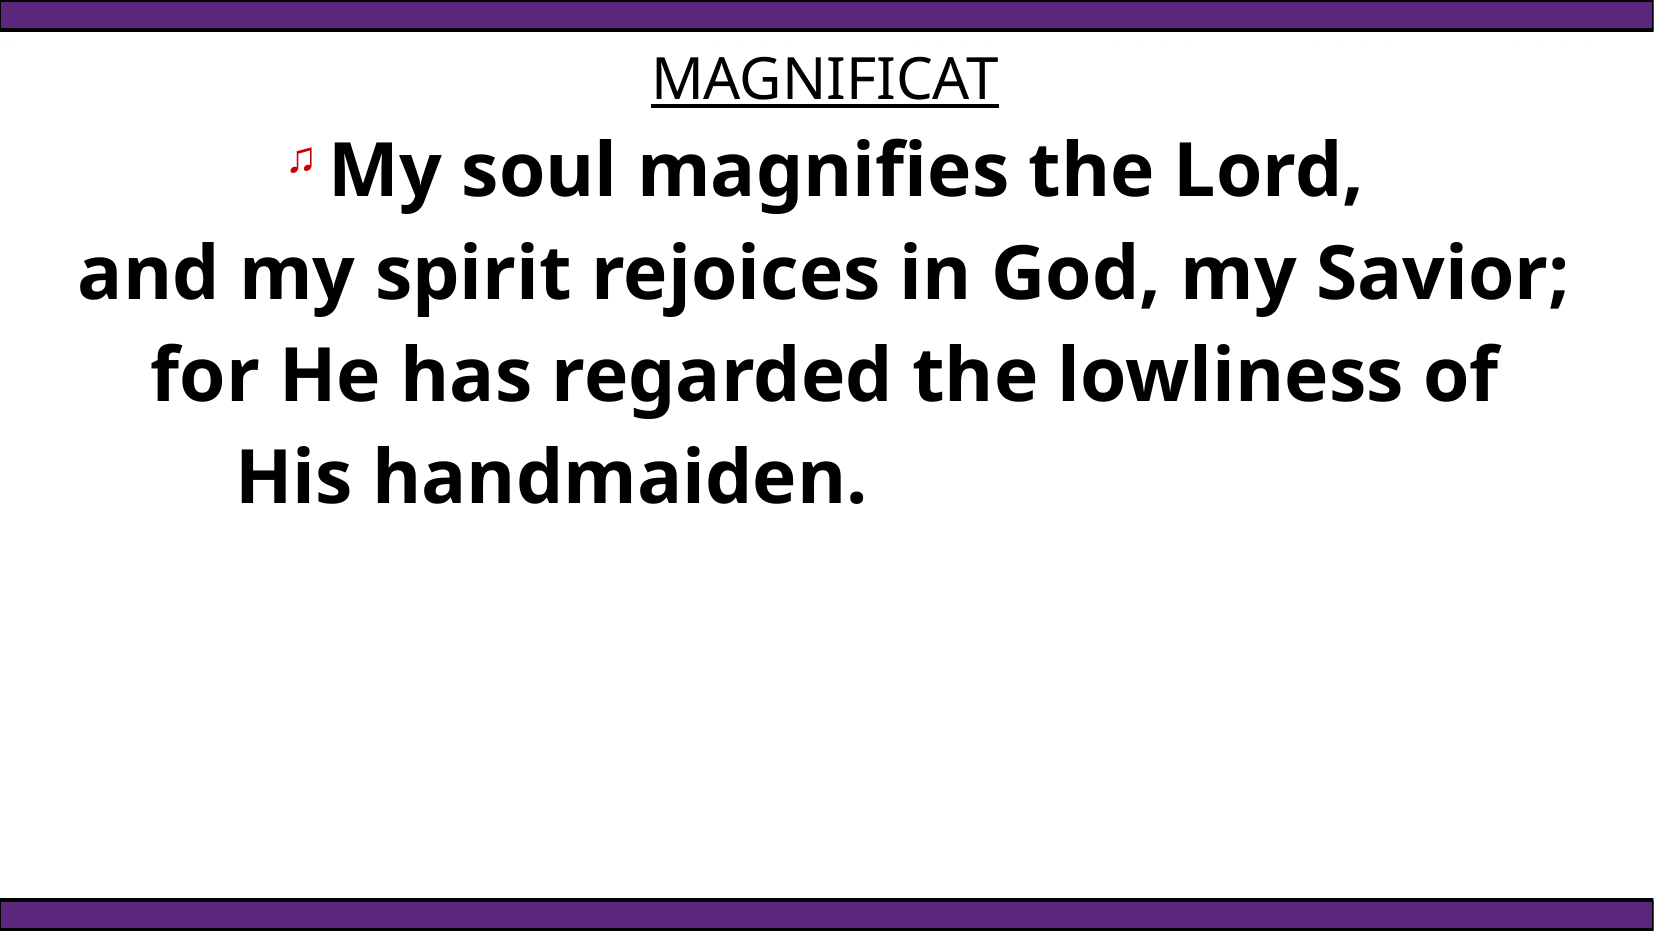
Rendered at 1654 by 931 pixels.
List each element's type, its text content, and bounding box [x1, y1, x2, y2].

text_box [0, 0, 1654, 31]
text_box [0, 900, 1654, 931]
text_box MAGNIFICAT ♫ My soul magnifies the Lord, and my spirit rejoices in God, my Savior; for He has regarded the lowliness of His handmaiden. [60, 30, 1591, 522]
picture [0, 31, 1654, 900]
